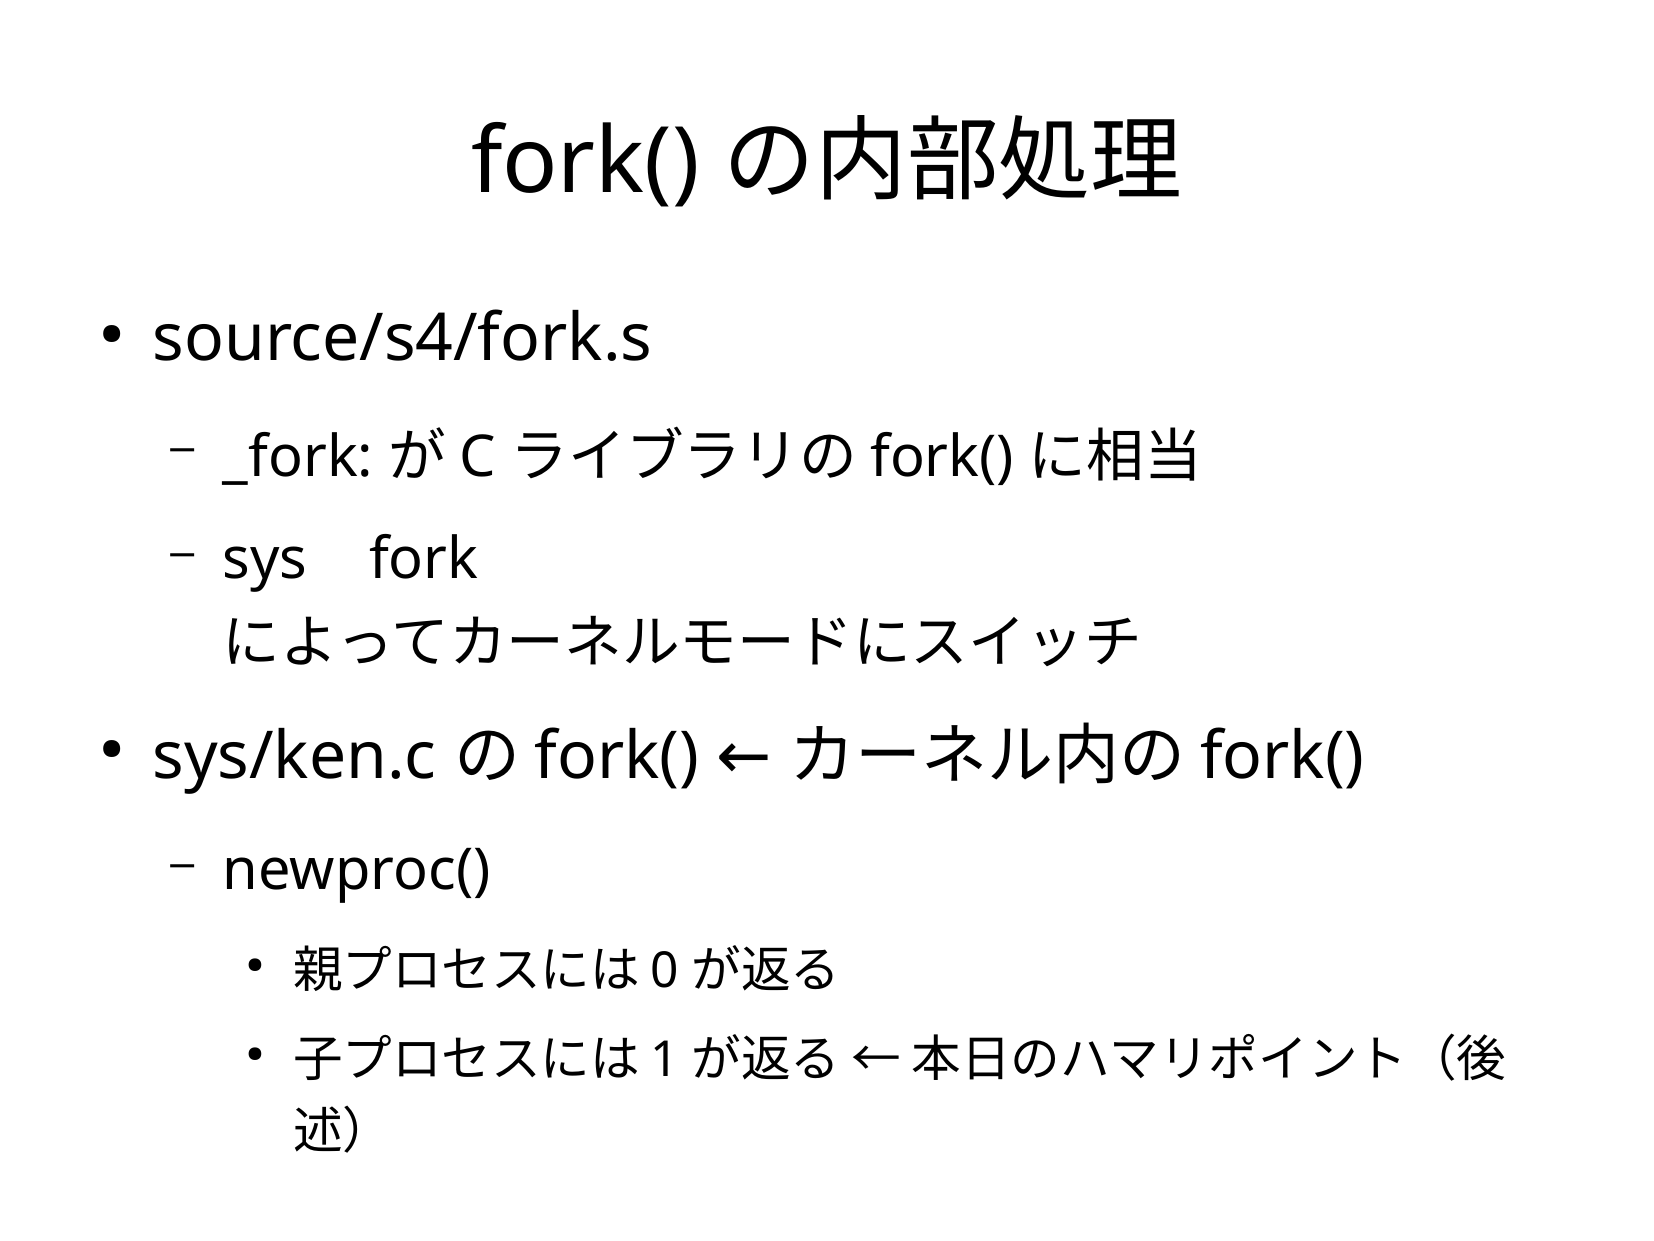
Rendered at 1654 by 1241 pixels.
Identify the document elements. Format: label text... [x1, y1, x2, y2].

title fork() の内部処理 [82, 49, 1571, 257]
list source/s4/fork.s _fork: が C ライブラリの fork() に相当 sys fork によってカーネルモードにスイッチ sys/ken.c の fork() ← カーネル内の fork() newproc() 親プロセスには 0 が返る 子プロセスには 1 が返る ← 本日のハマリポイント（後述） [82, 290, 1538, 1170]
